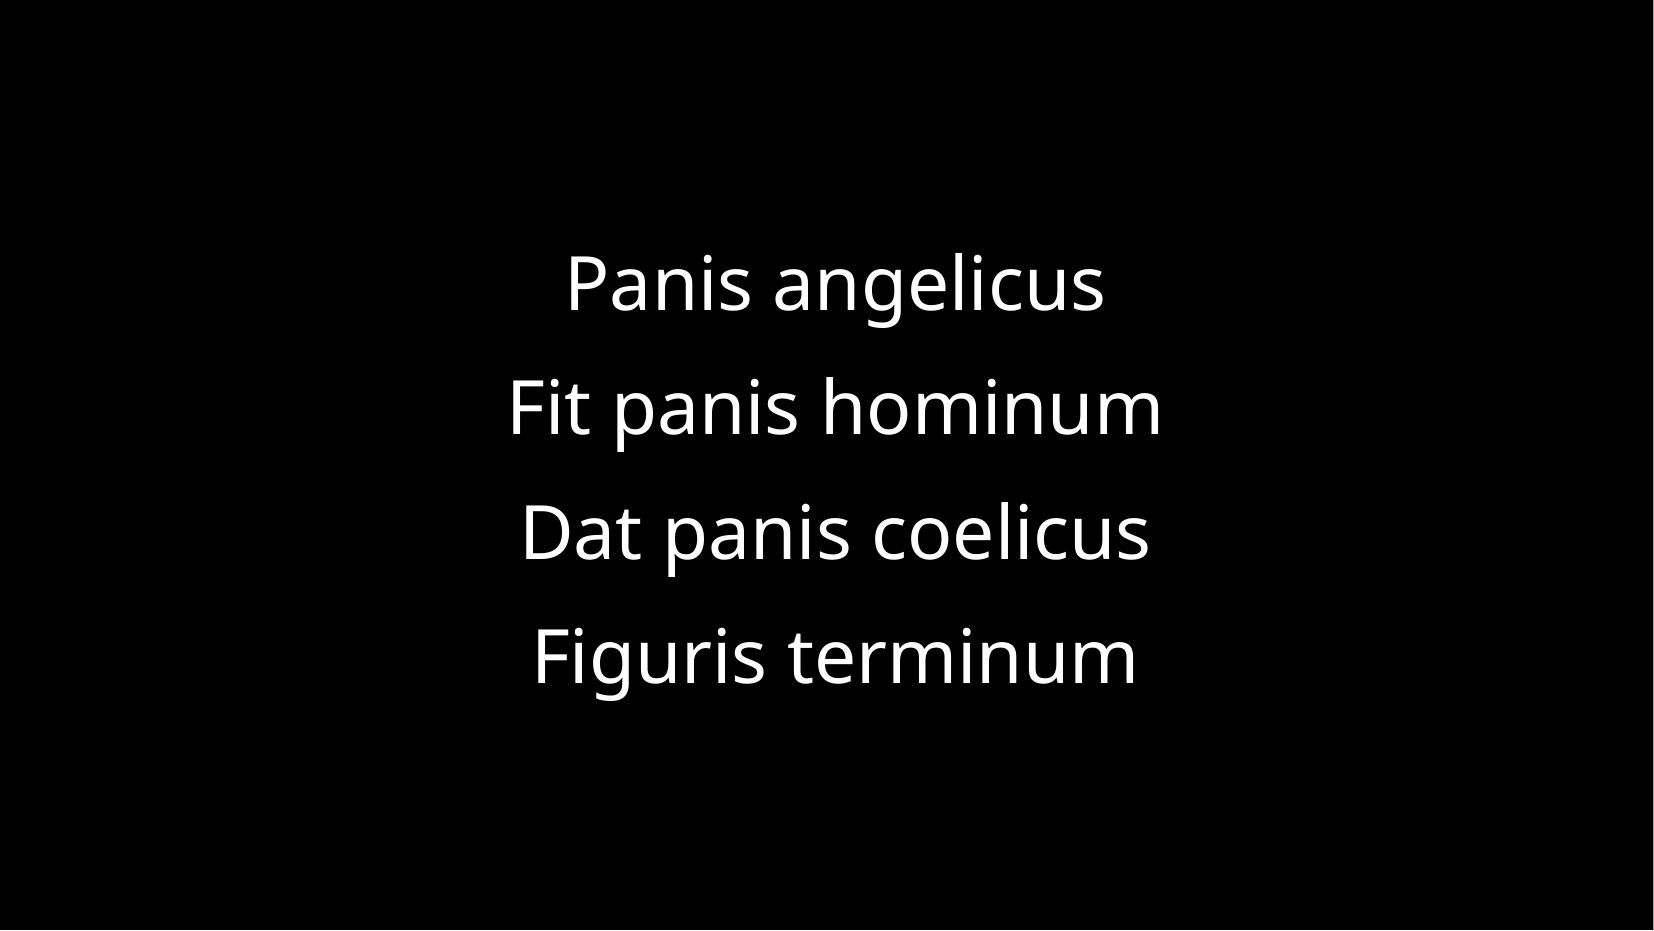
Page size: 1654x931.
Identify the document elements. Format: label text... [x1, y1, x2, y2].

list Panis angelicus Fit panis hominum Dat panis coelicus Figuris terminum [0, 230, 1654, 922]
